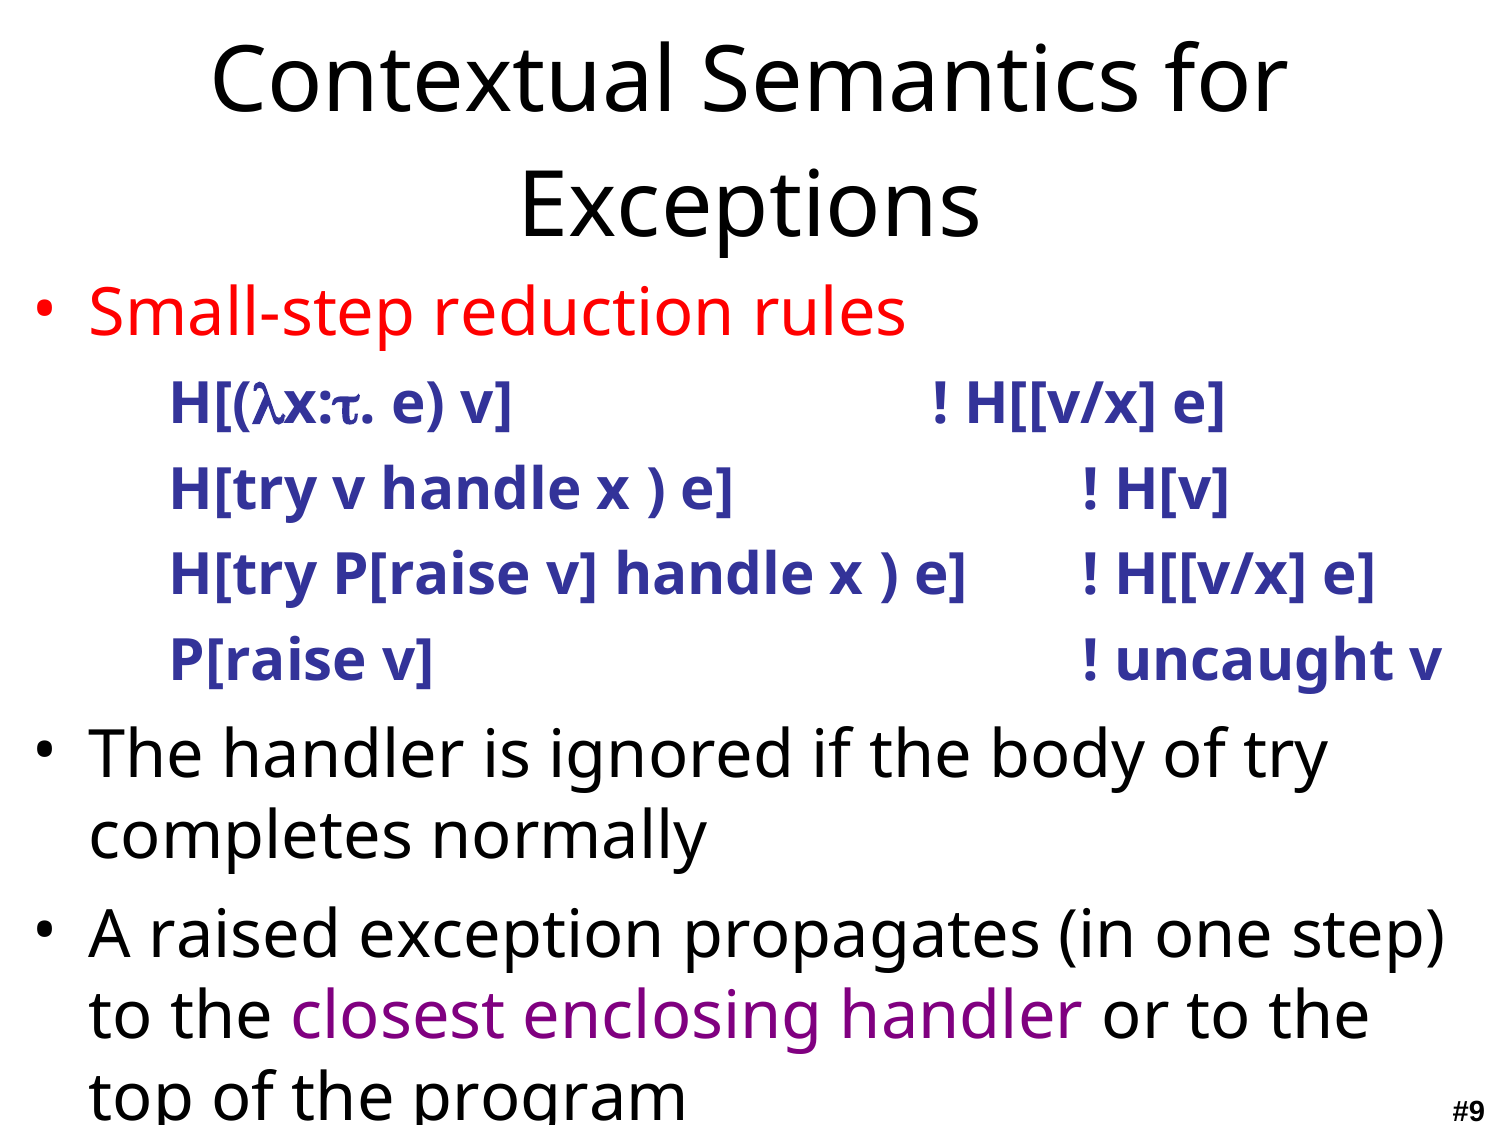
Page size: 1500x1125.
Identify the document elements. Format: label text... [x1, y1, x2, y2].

title Contextual Semantics for Exceptions [24, 24, 1476, 254]
list Small-step reduction rules H[(x:. e) v] ! H[[v/x] e] H[try v handle x ) e] ! H[v] H[try P[raise v] handle x ) e] ! H[[v/x] e] P[raise v] ! uncaught v The handler is ignored if the body of try completes normally A raised exception propagates (in one step) to the closest enclosing handler or to the top of the program [17, 262, 1493, 1101]
